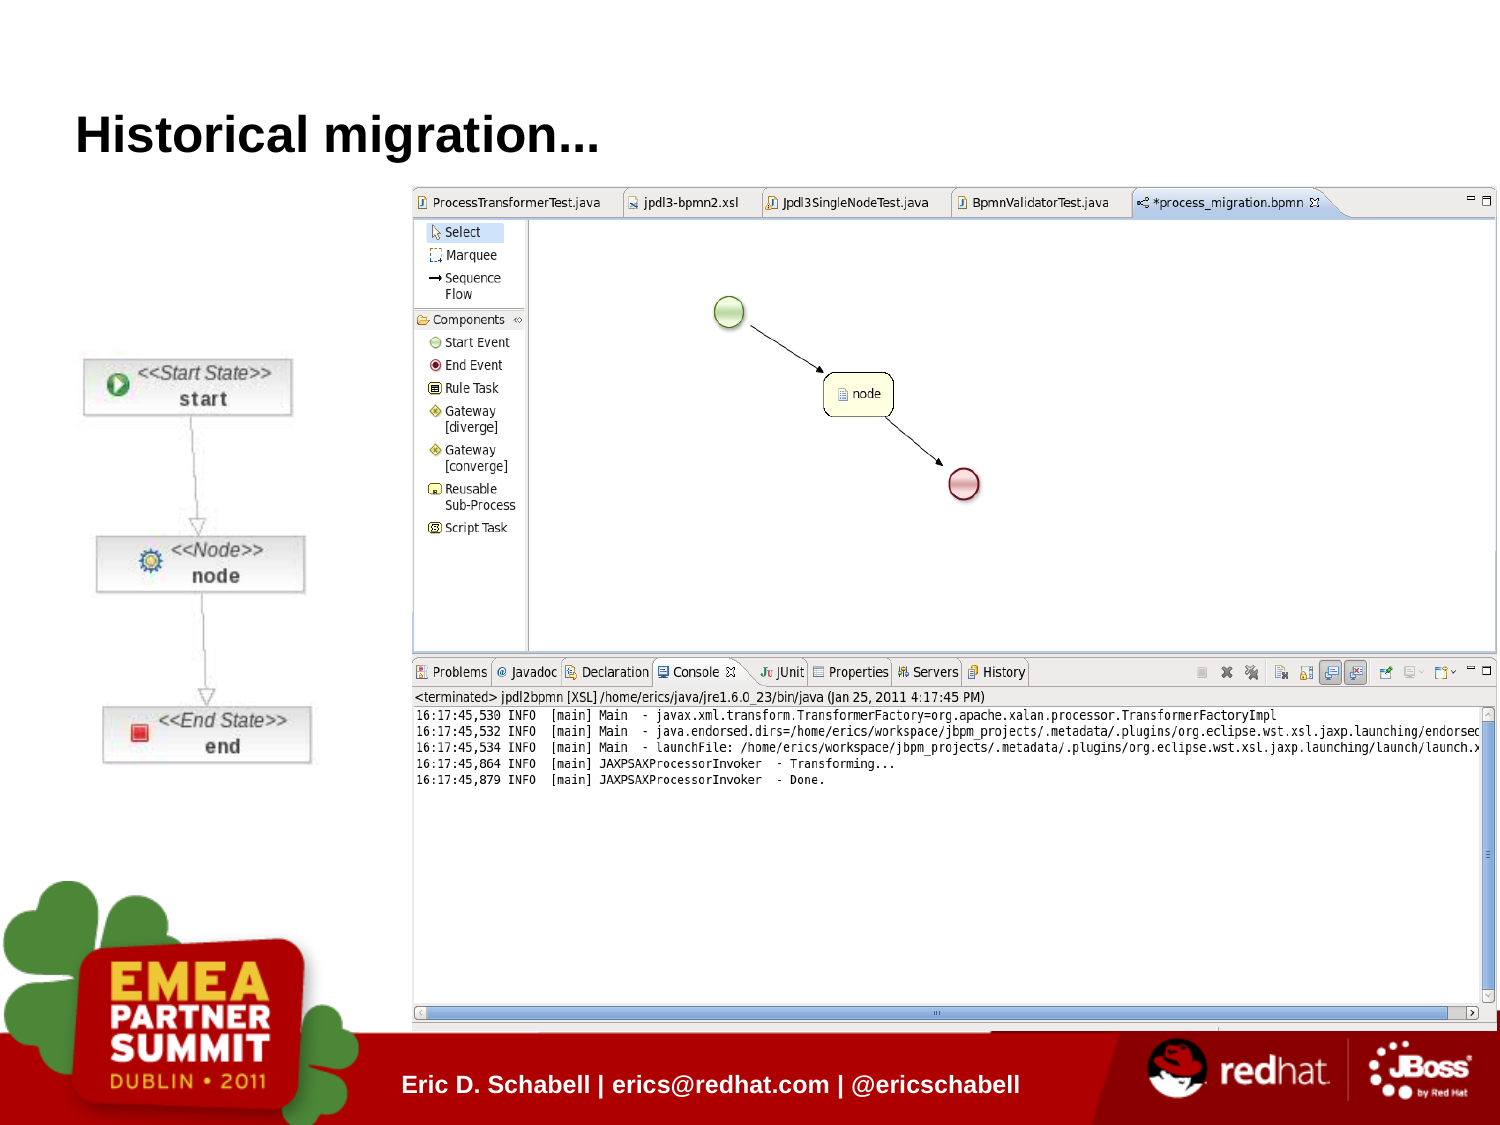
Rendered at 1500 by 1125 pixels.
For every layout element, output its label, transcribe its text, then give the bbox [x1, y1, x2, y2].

picture [15, 312, 391, 838]
picture [0, 186, 1500, 1125]
title Historical migration... [74, 50, 1425, 221]
